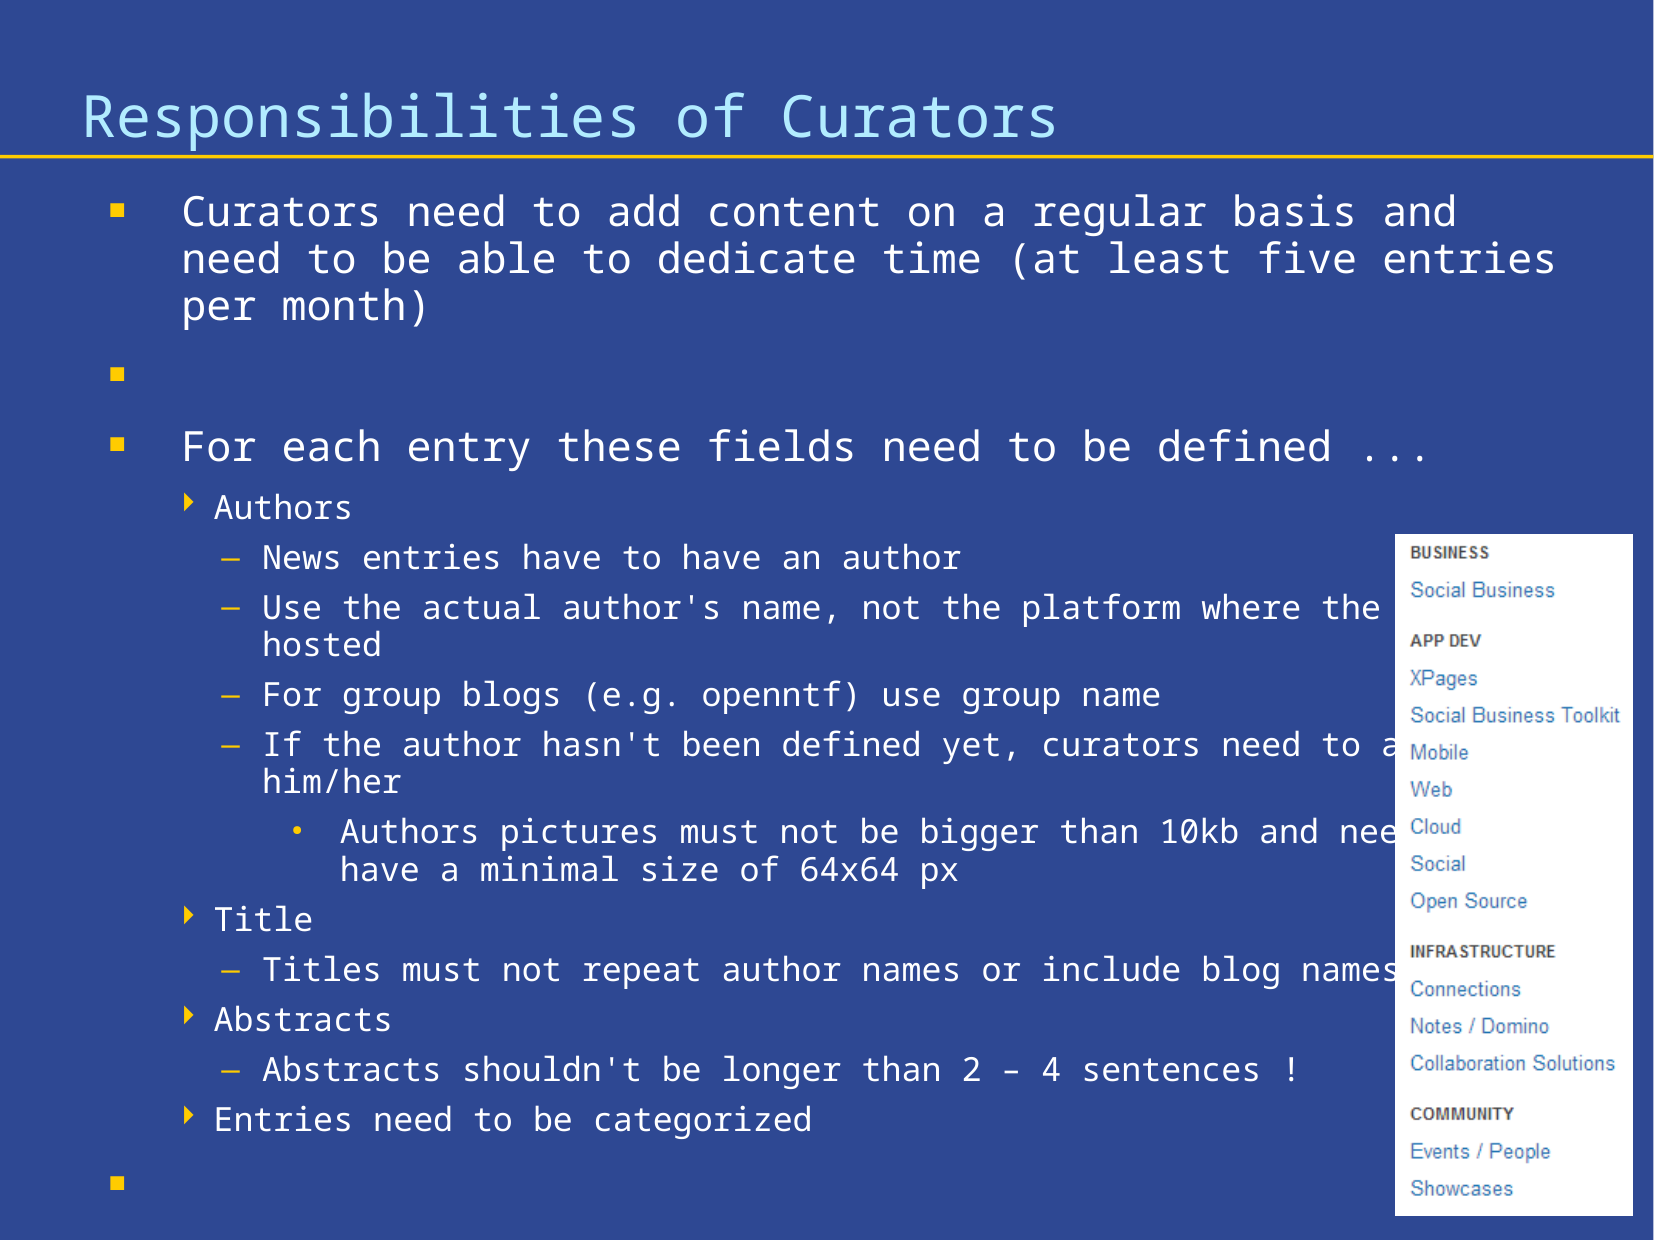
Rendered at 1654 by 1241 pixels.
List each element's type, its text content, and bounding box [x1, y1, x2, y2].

list Curators need to add content on a regular basis and need to be able to dedicate time (at least five entries per month) For each entry these fields need to be defined ... Authors News entries have to have an author Use the actual author's name, not the platform where the blog is hosted For group blogs (e.g. openntf) use group name If the author hasn't been defined yet, curators need to add him/her Authors pictures must not be bigger than 10kb and need to have a minimal size of 64x64 px Title Titles must not repeat author names or include blog names Abstracts Abstracts shouldn't be longer than 2 – 4 sentences ! Entries need to be categorized [110, 189, 1570, 1158]
title Responsibilities of Curators [81, 60, 1573, 151]
picture [1395, 534, 1633, 1216]
